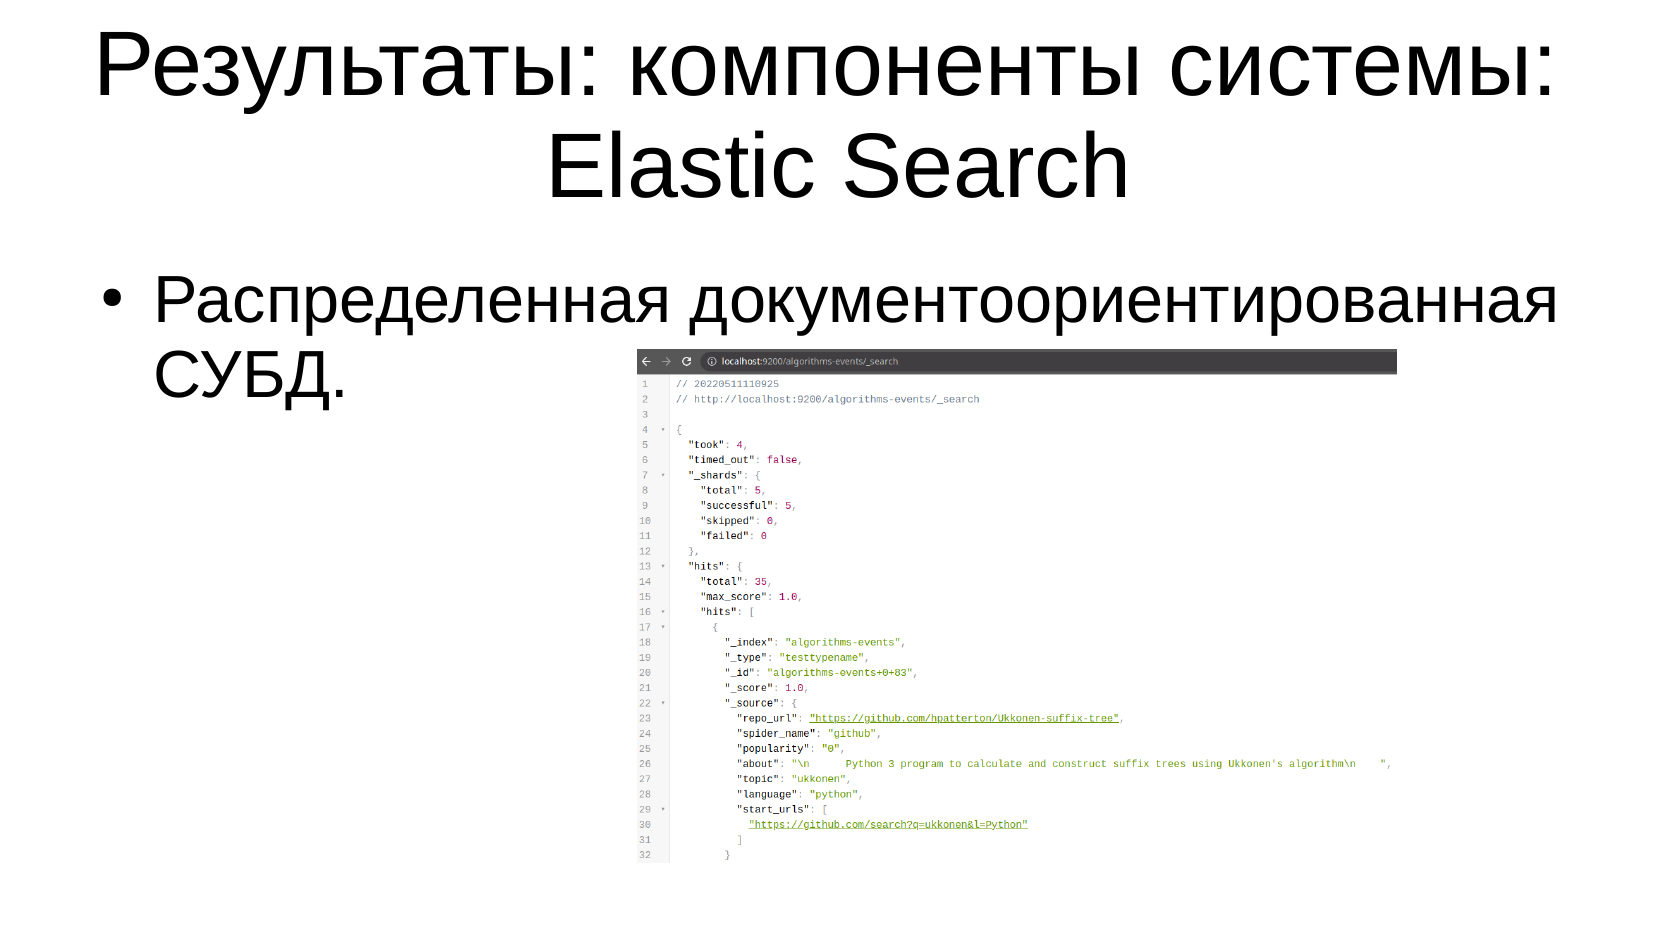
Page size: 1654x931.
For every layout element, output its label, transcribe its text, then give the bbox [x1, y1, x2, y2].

list Распределенная документоориентированная СУБД. [82, 262, 1571, 802]
title Результаты: компоненты системы: Elastic Search [82, 12, 1571, 218]
picture [637, 349, 1397, 863]
